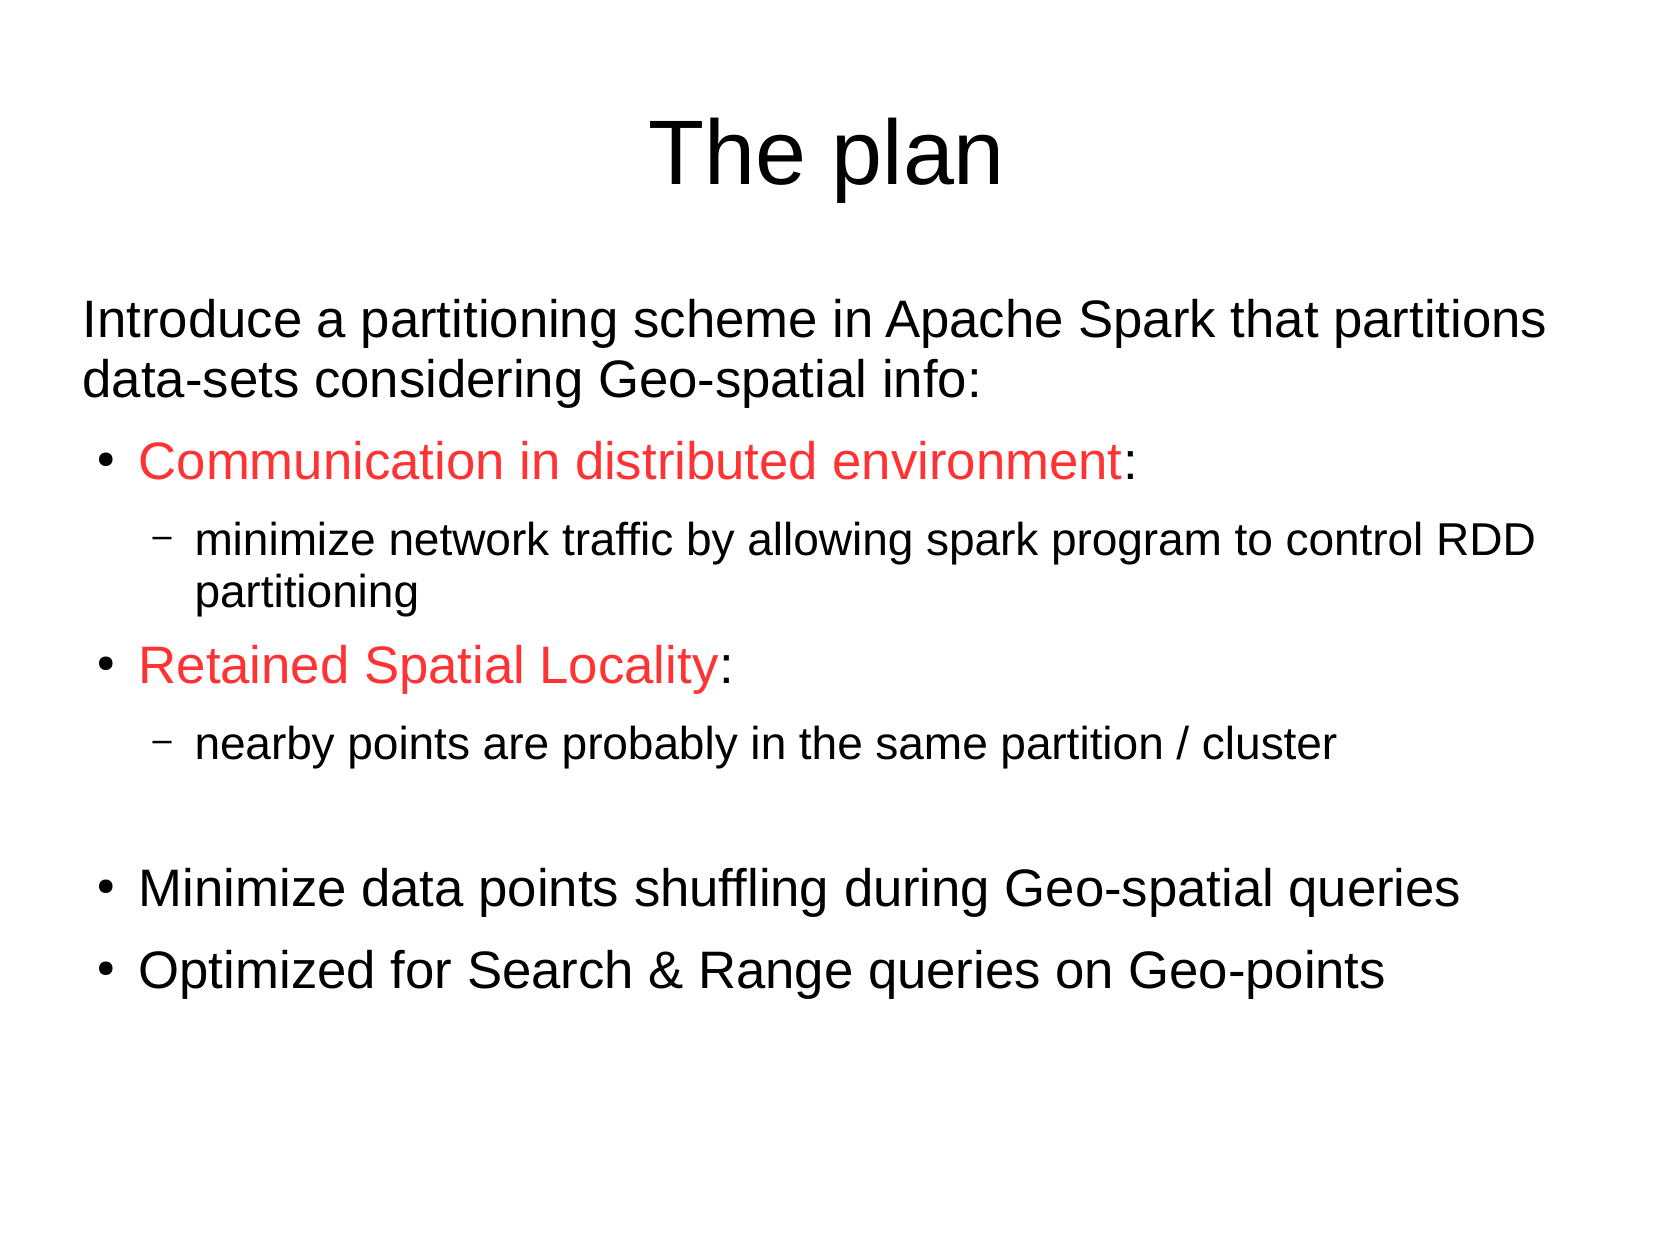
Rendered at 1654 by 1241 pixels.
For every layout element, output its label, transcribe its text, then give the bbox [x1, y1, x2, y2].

list Introduce a partitioning scheme in Apache Spark that partitions data-sets considering Geo-spatial info: Communication in distributed environment: minimize network traffic by allowing spark program to control RDD partitioning Retained Spatial Locality: nearby points are probably in the same partition / cluster Minimize data points shuffling during Geo-spatial queries Optimized for Search & Range queries on Geo-points [82, 290, 1571, 1010]
title The plan [82, 49, 1571, 257]
